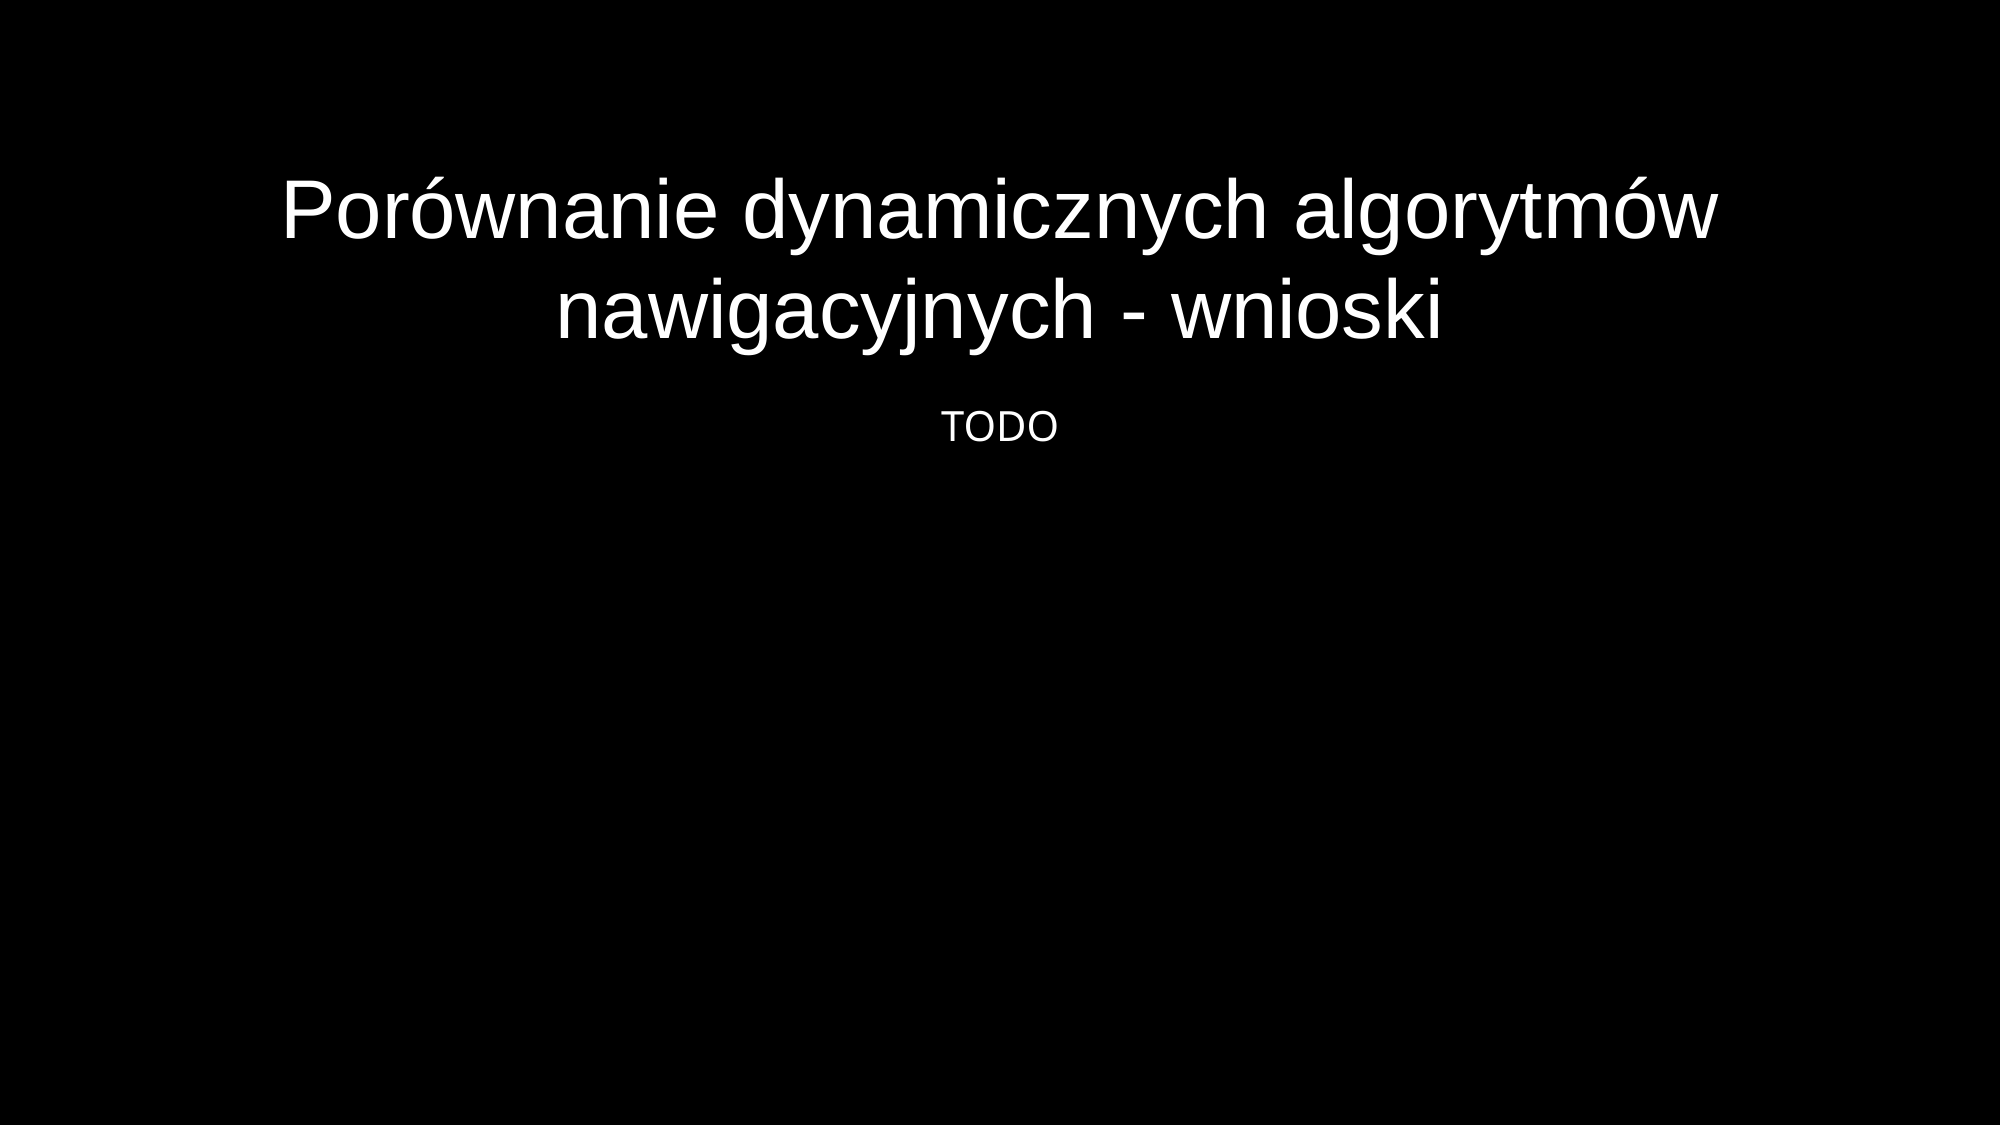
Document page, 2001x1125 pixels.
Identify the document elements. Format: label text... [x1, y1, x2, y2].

list TODO [187, 382, 1813, 968]
title Porównanie dynamicznych algorytmów nawigacyjnych - wnioski [187, 143, 1813, 367]
